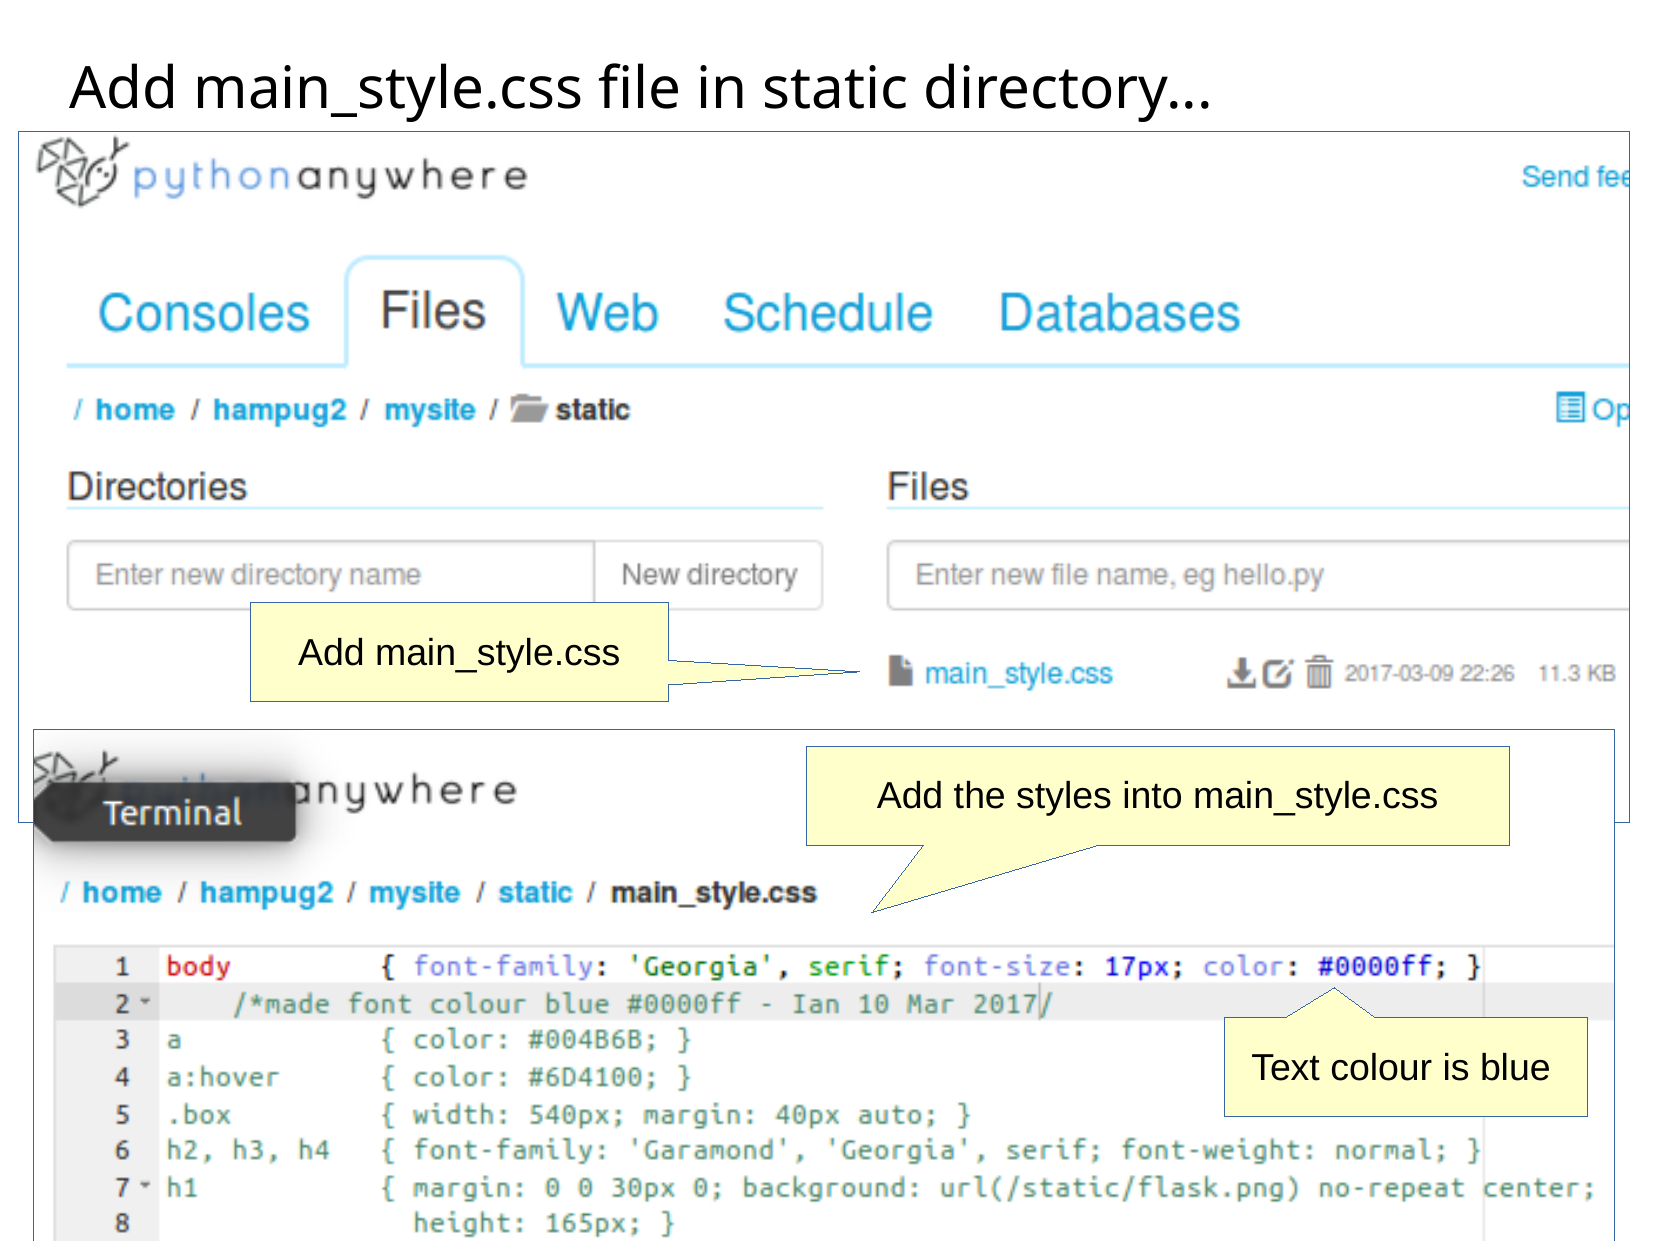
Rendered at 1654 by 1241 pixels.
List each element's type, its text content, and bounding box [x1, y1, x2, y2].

text_box Add main_style.css [250, 602, 860, 702]
text_box Add the styles into main_style.css [806, 746, 1510, 913]
picture [18, 131, 1630, 1241]
text_box Add main_style.css file in static directory... [69, 34, 1558, 131]
text_box Text colour is blue [1224, 987, 1588, 1117]
